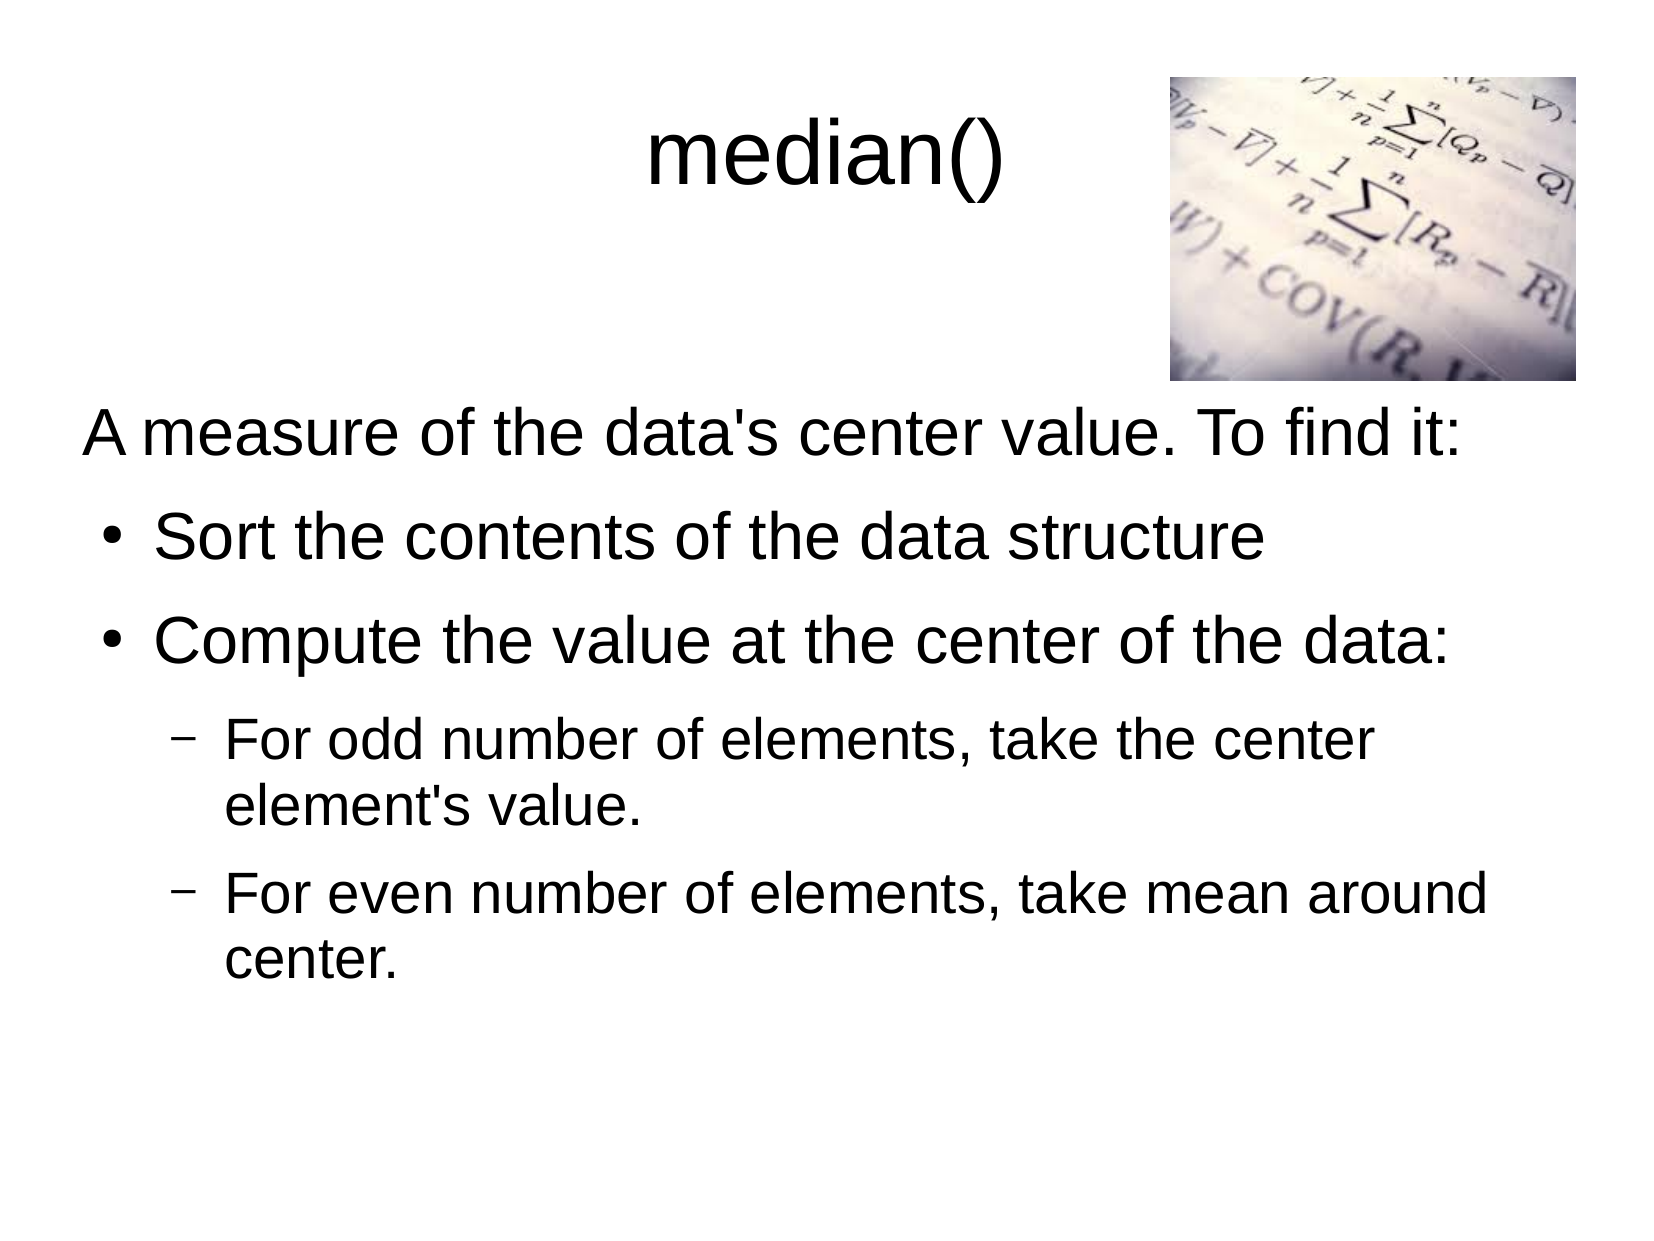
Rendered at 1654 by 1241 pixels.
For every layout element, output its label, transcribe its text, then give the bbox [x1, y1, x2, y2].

picture [1170, 77, 1576, 381]
list A measure of the data's center value. To find it: Sort the contents of the data structure Compute the value at the center of the data: For odd number of elements, take the center element's value. For even number of elements, take mean around center. [82, 290, 1538, 1186]
title median() [82, 49, 1571, 257]
